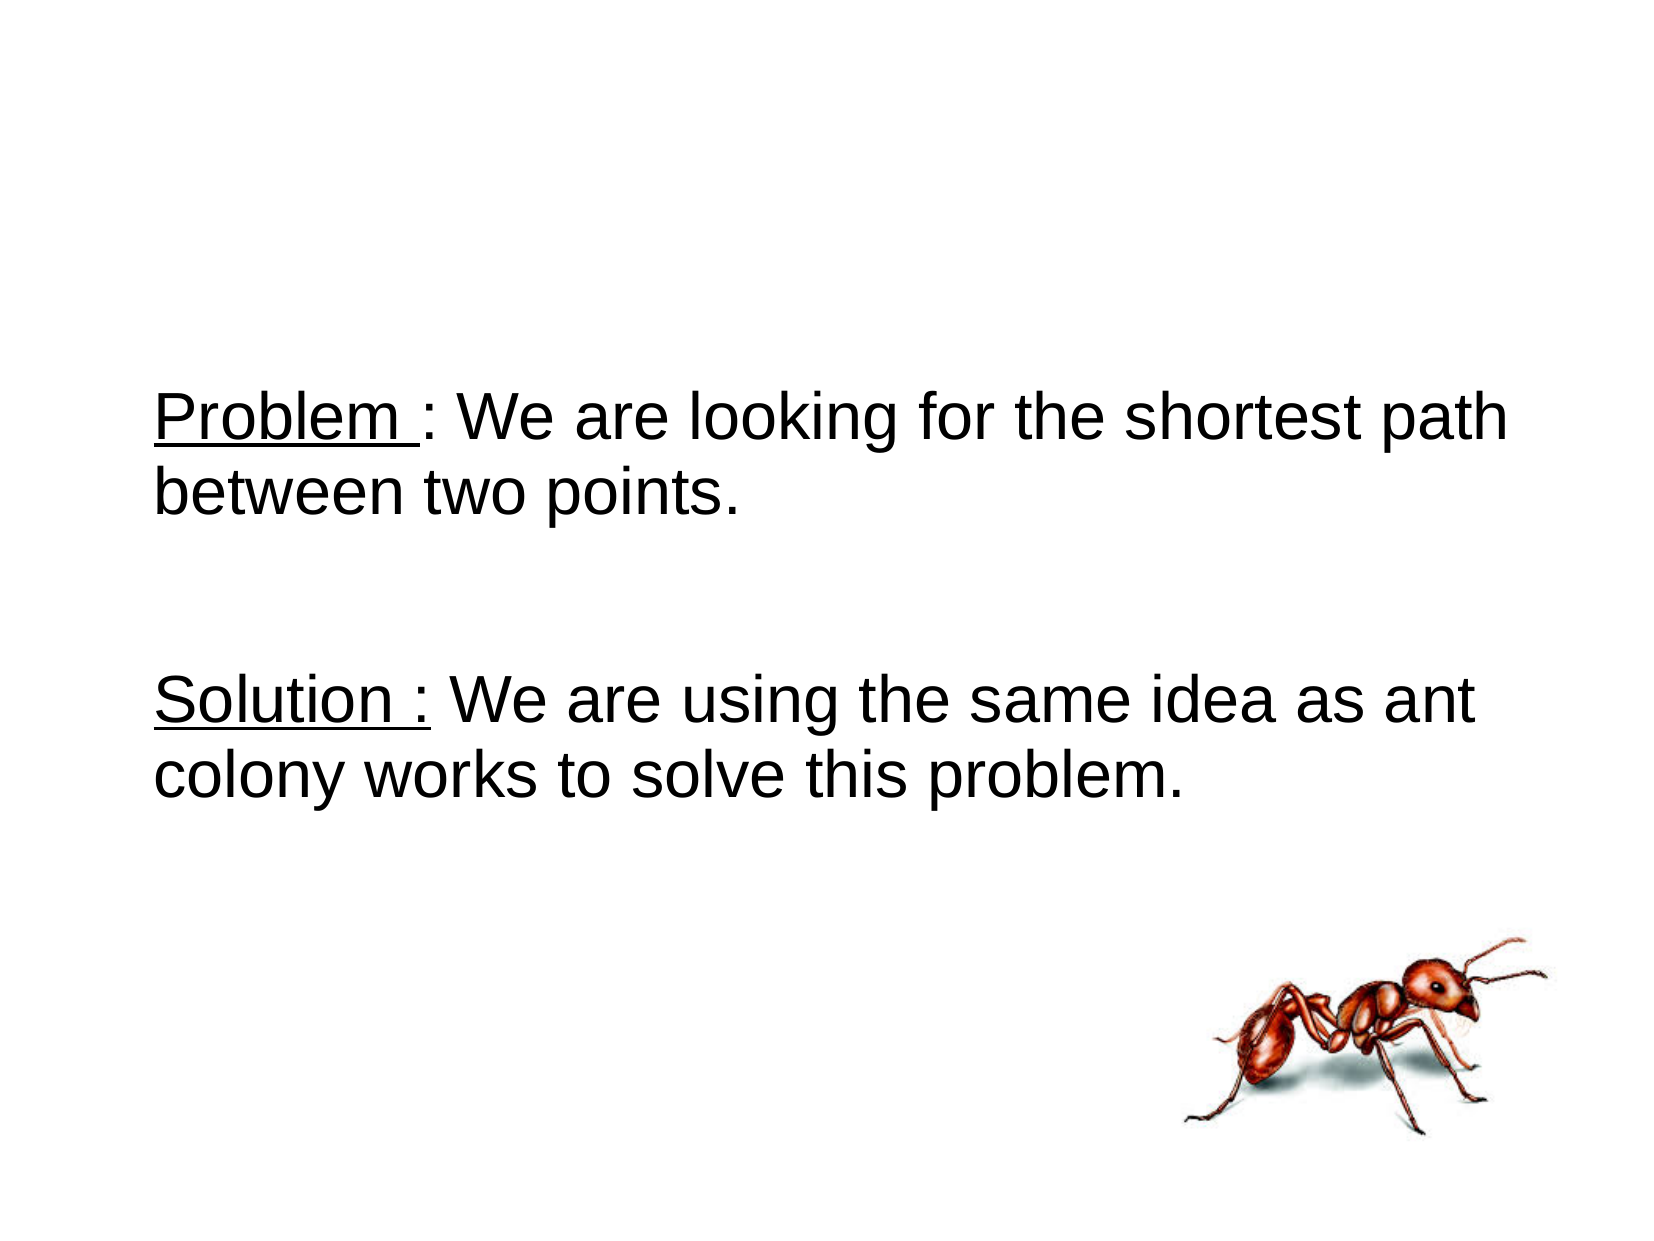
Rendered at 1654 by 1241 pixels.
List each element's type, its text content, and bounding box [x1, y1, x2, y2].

picture [1169, 878, 1562, 1193]
list Problem : We are looking for the shortest path between two points. Solution : We are using the same idea as ant colony works to solve this problem. [82, 379, 1571, 1099]
